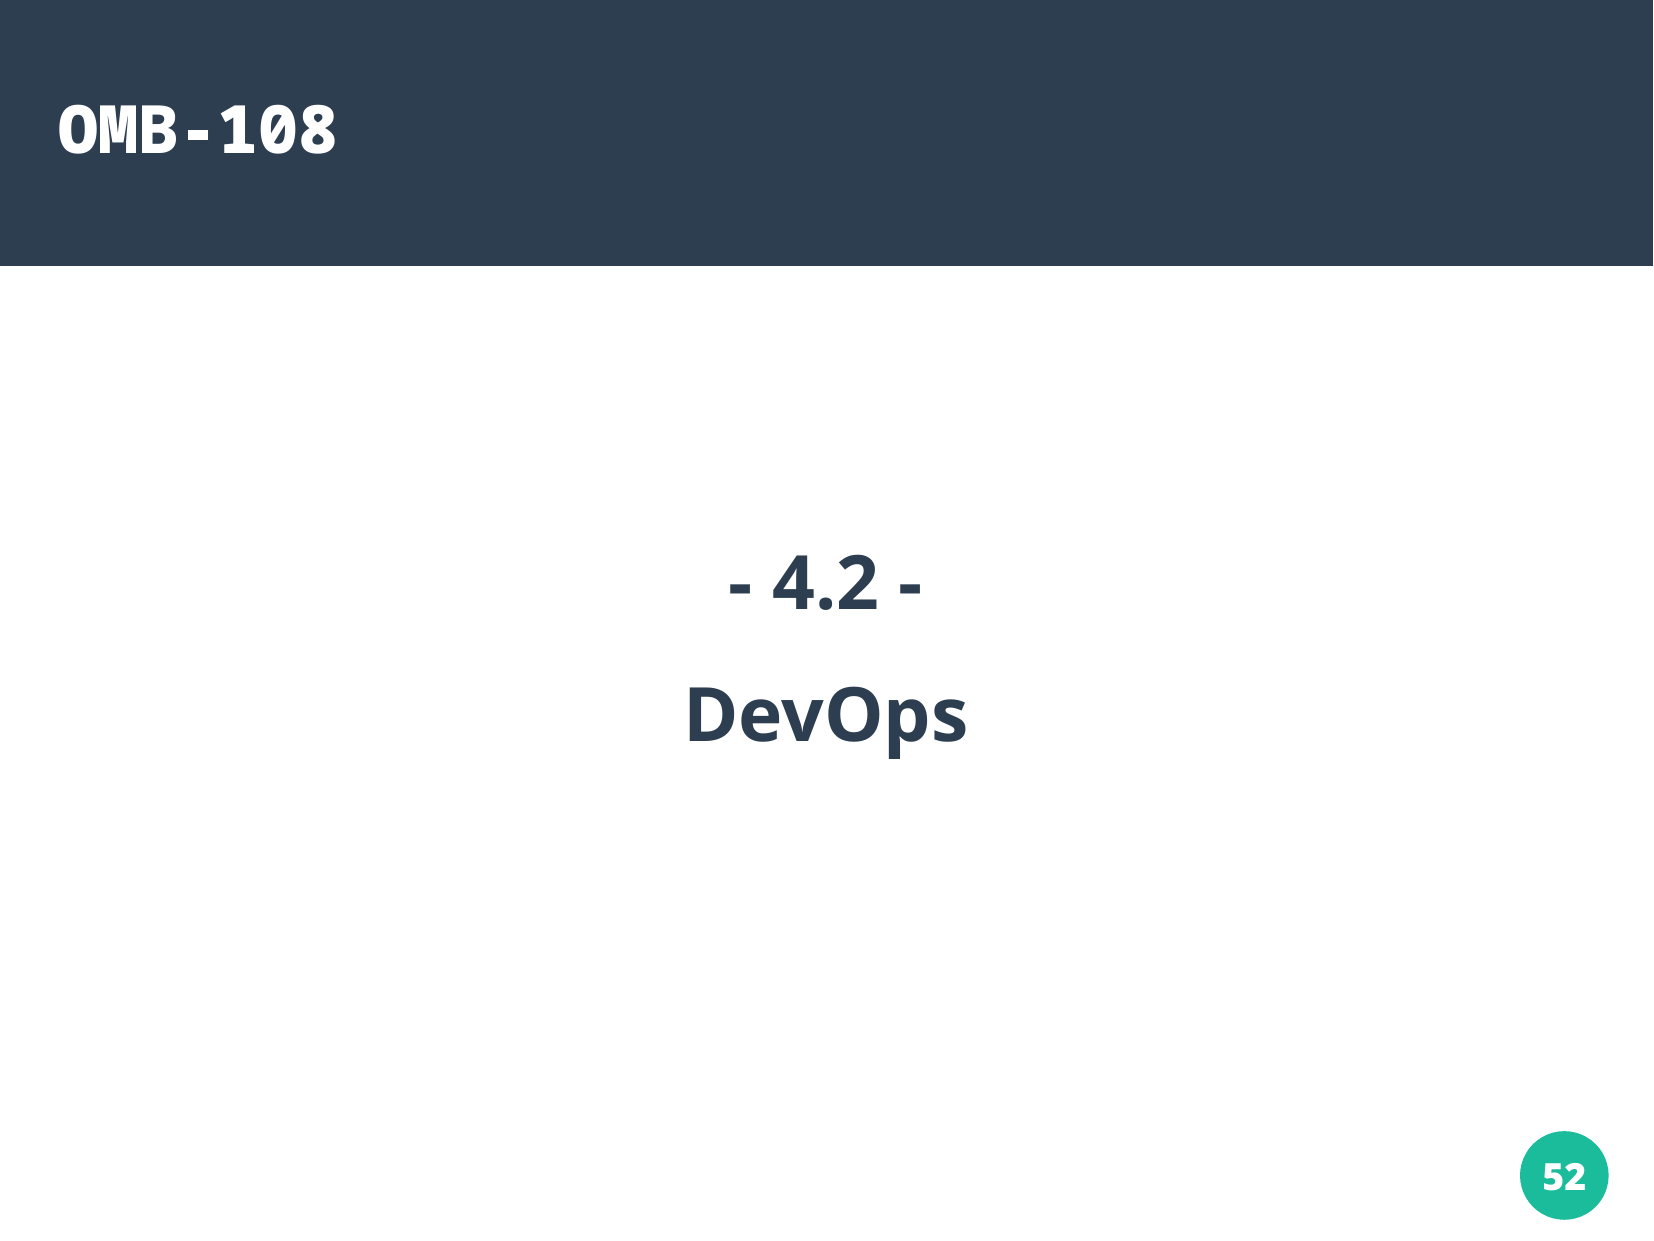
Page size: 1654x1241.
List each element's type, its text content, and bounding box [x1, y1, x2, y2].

title OMB-108 [58, 49, 1594, 207]
list - 4.2 - DevOps [0, 265, 1653, 1181]
